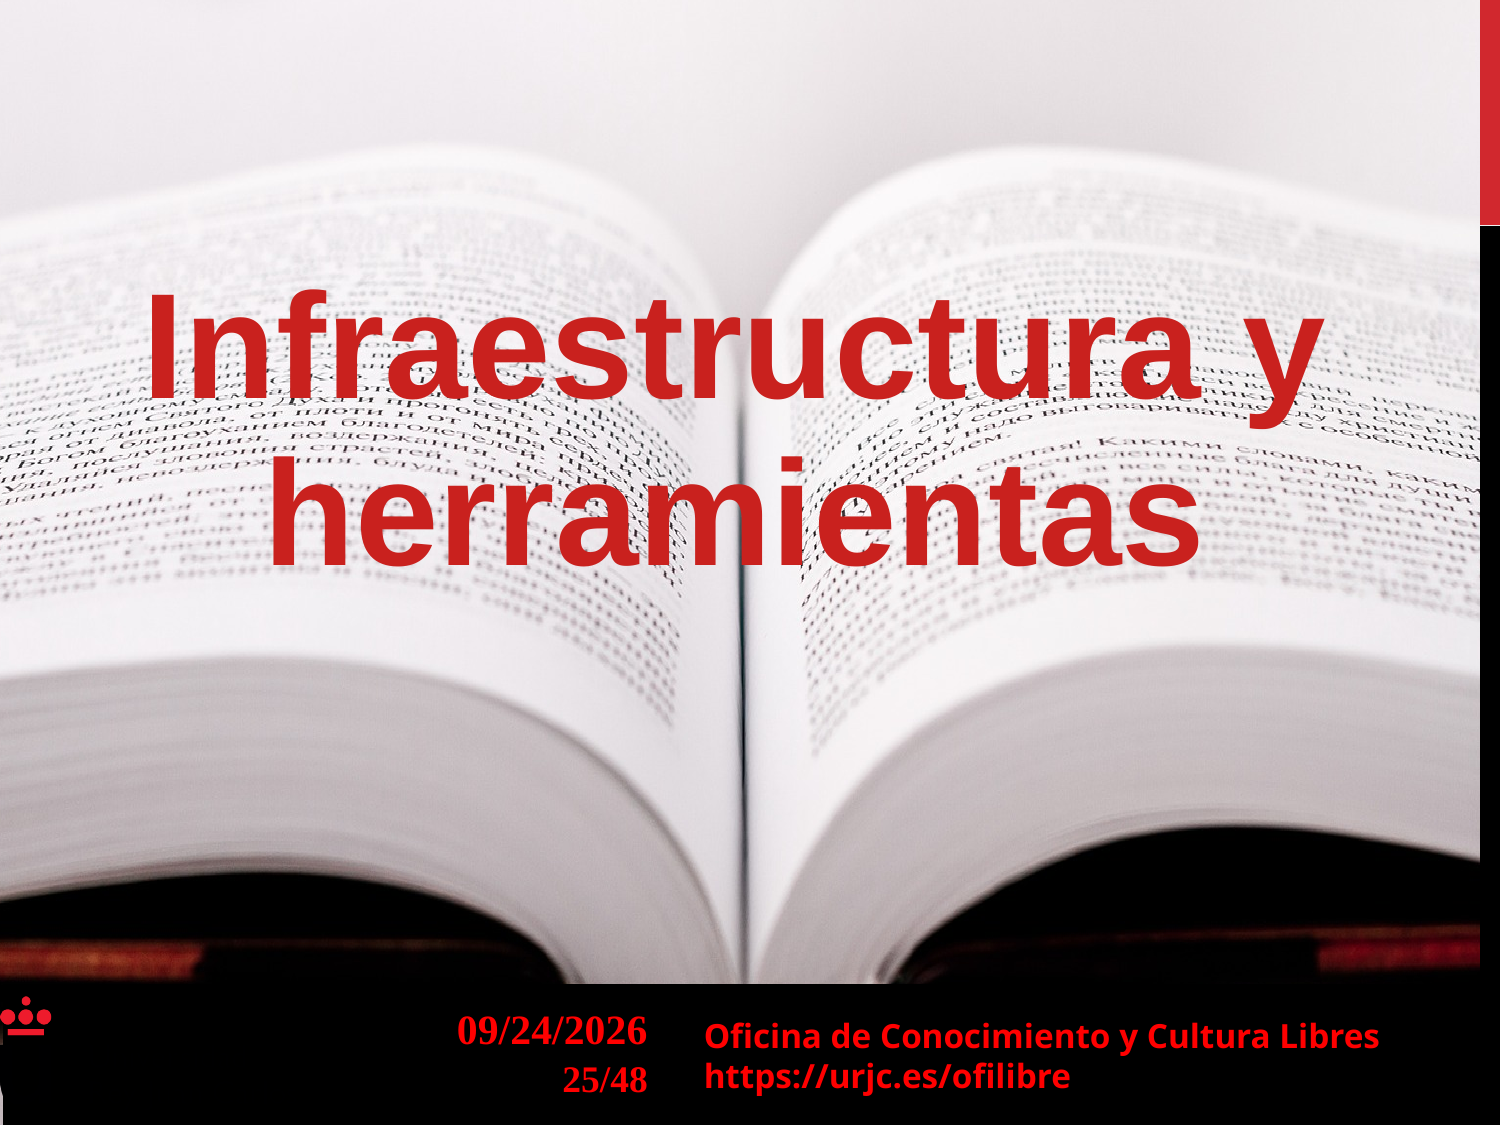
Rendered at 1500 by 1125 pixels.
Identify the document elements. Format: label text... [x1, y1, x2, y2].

title [75, 285, 1425, 661]
text_box Infraestructura y herramientas [120, 254, 1351, 605]
picture [0, 0, 1500, 1014]
